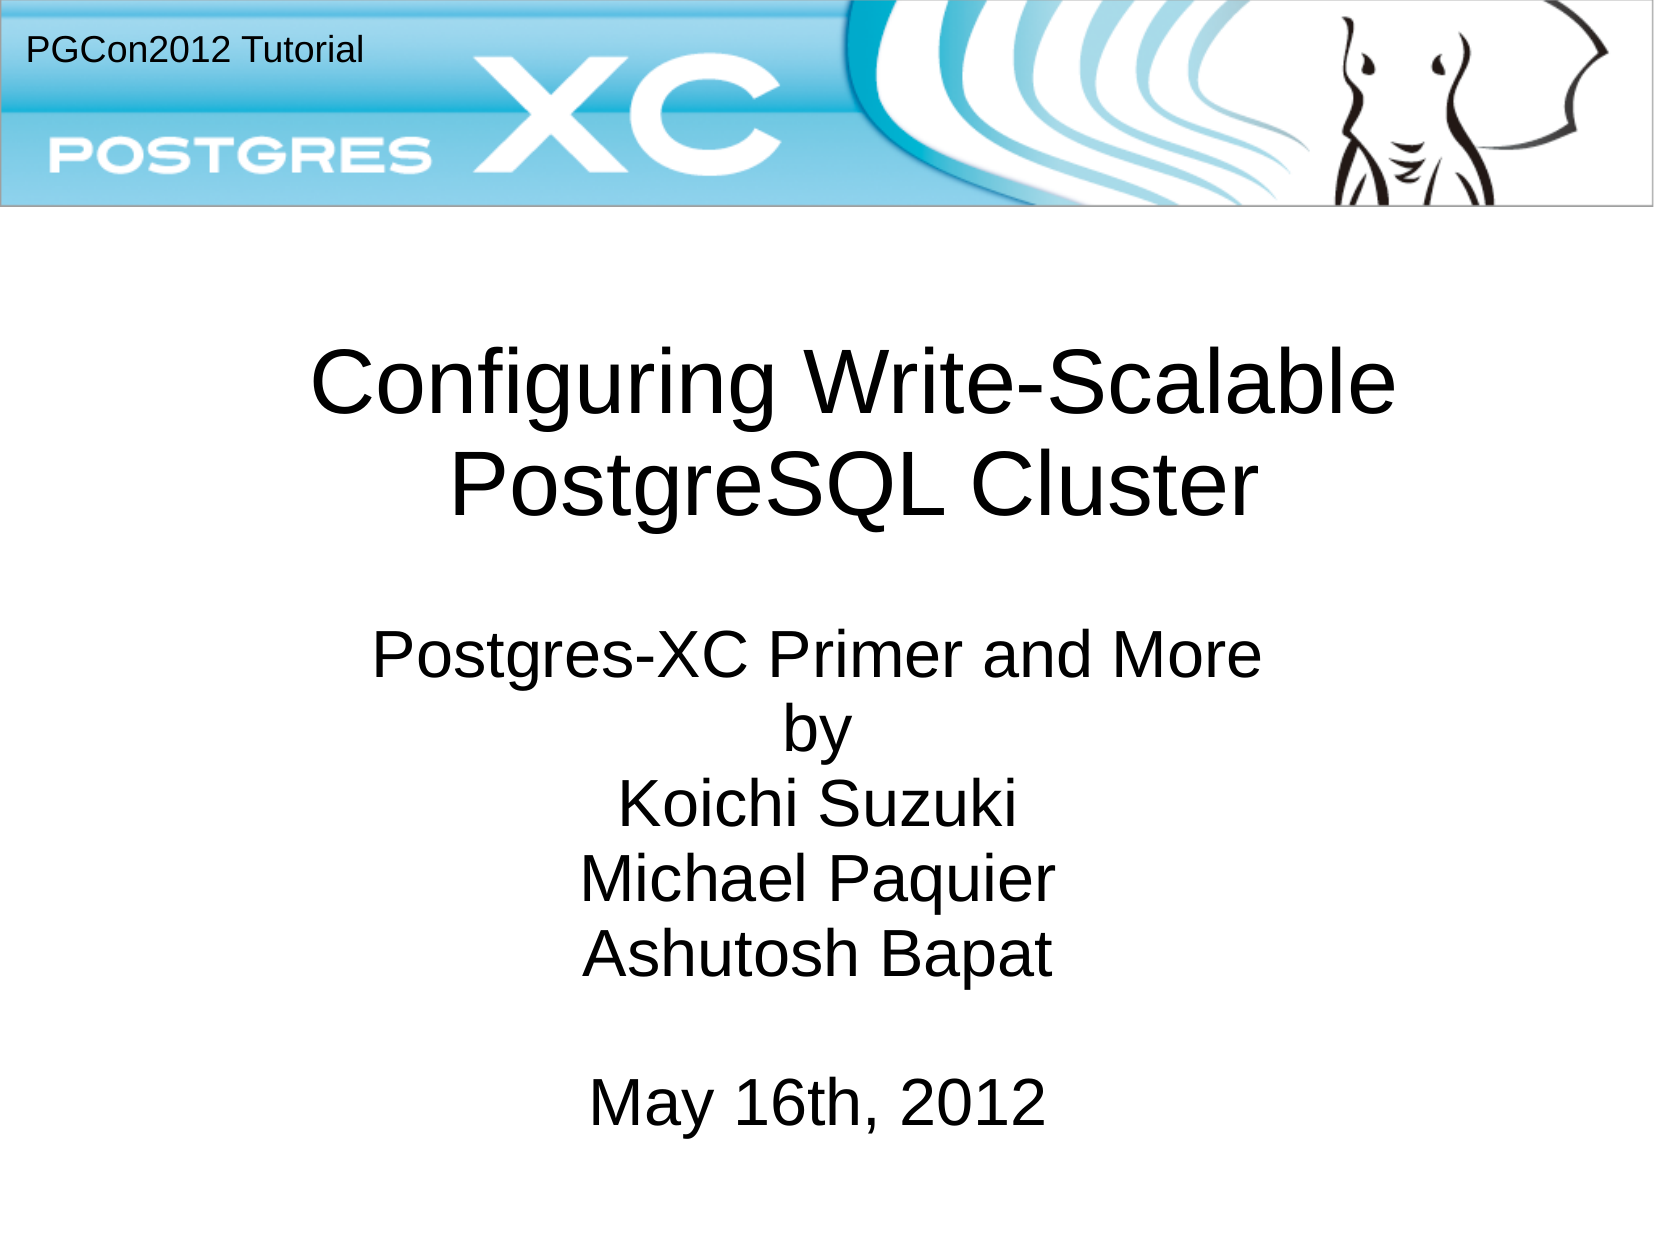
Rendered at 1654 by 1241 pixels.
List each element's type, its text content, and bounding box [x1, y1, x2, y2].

text_box PGCon2012 Tutorial [10, 21, 1181, 79]
picture [0, 0, 1654, 207]
title Configuring Write-Scalable PostgreSQL Cluster [110, 329, 1599, 537]
subtitle Postgres-XC Primer and More by Koichi Suzuki Michael Paquier Ashutosh Bapat May 16th, 2012 [74, 613, 1563, 1144]
